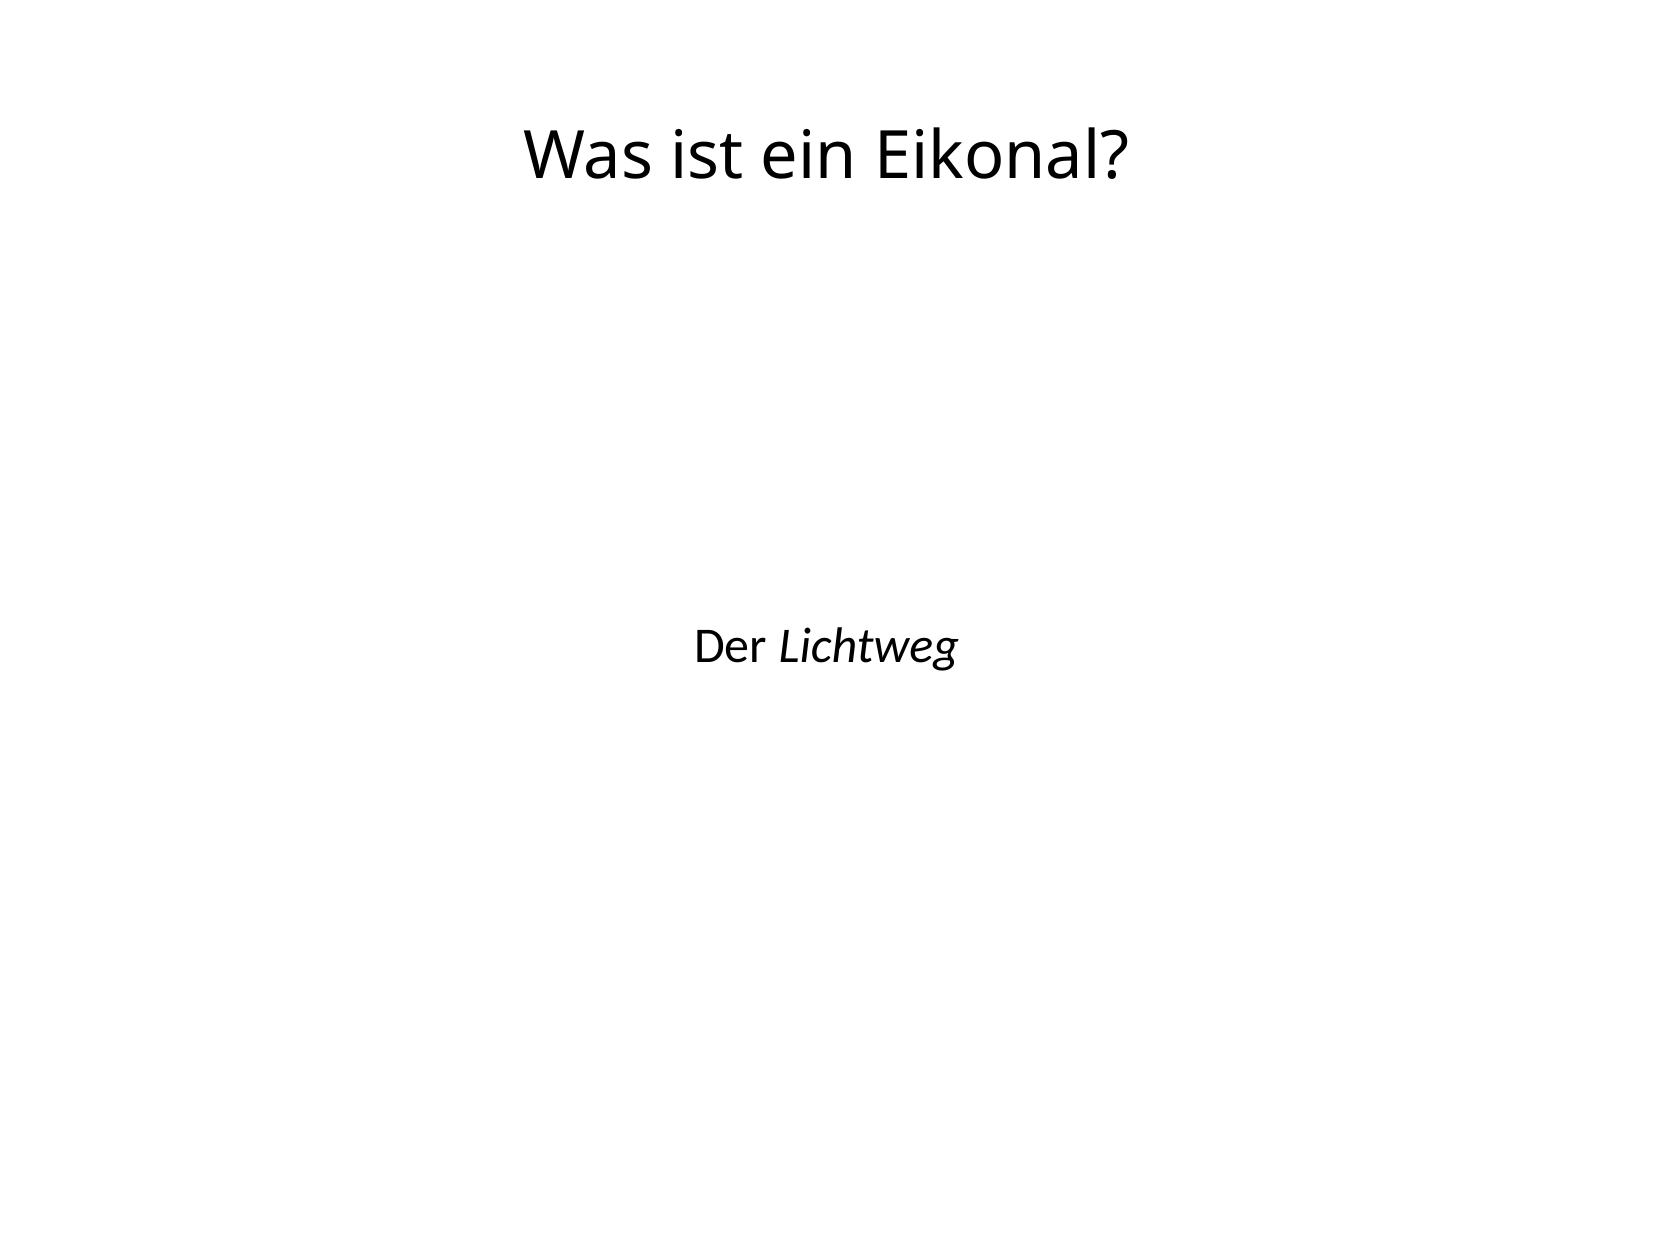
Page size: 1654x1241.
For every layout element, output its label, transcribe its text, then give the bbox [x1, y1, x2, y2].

title Was ist ein Eikonal? [82, 49, 1571, 257]
subtitle Der Lichtweg [82, 290, 1571, 1010]
